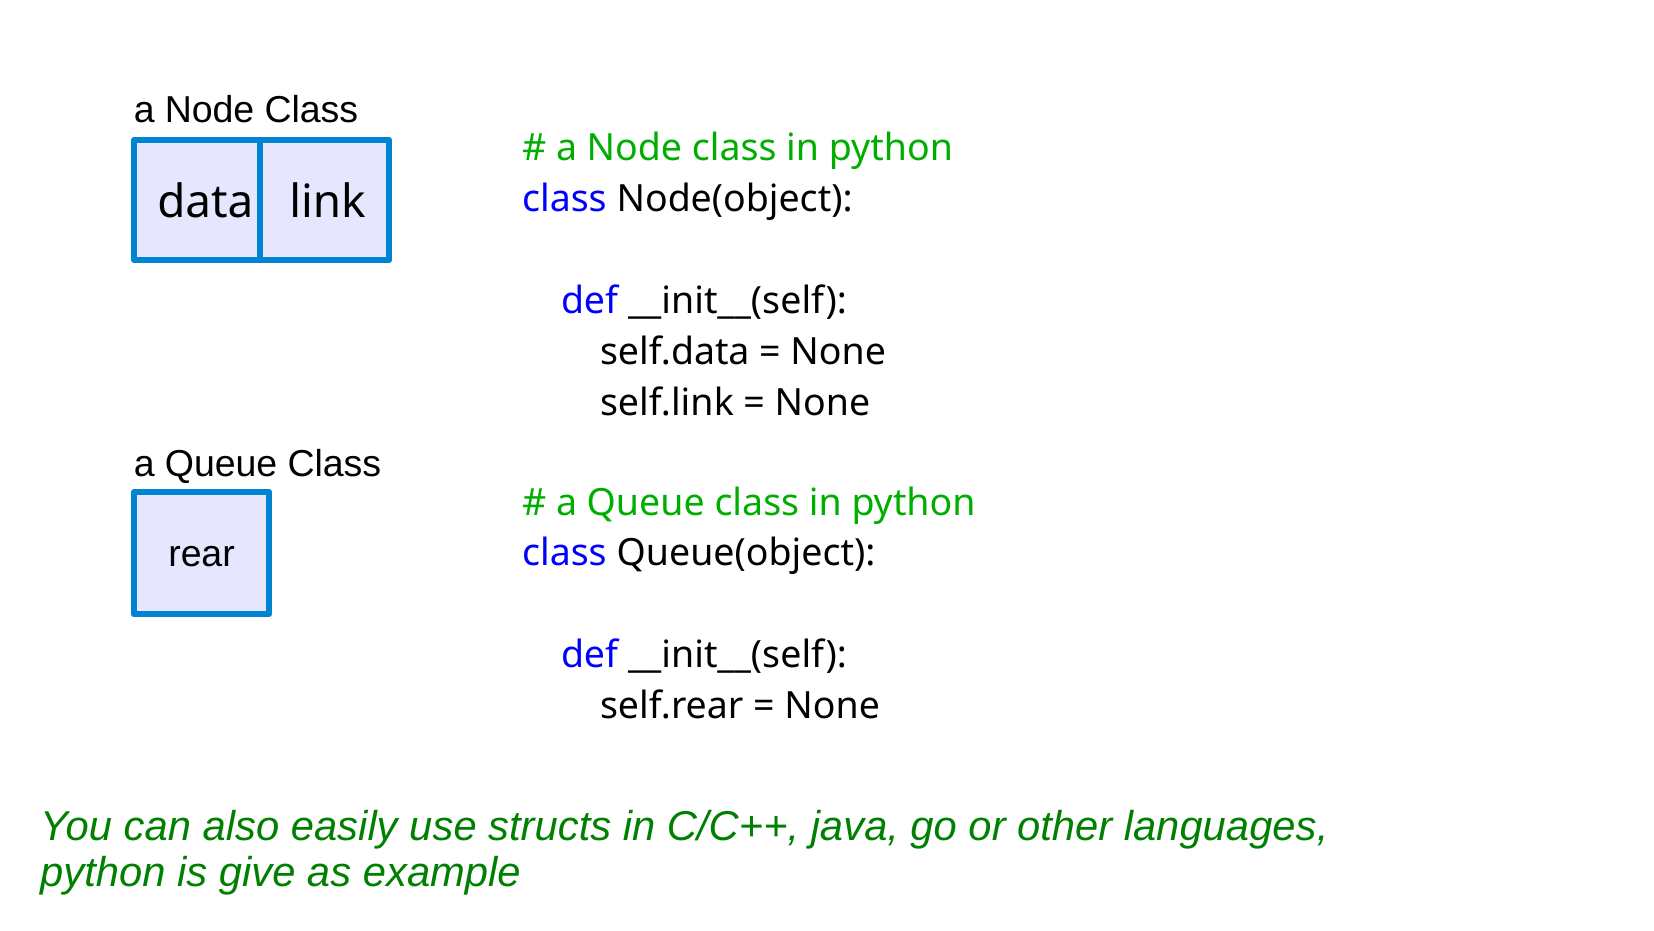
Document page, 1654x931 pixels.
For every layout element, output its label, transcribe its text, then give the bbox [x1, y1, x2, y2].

text_box a Queue Class [119, 435, 397, 493]
text_box data link [134, 139, 262, 260]
text_box # a Node class in python class Node(object): def __init__(self): self.data = None self.link = None [507, 113, 1077, 380]
text_box a Node Class [119, 80, 374, 138]
text_box rear [134, 492, 270, 615]
text_box data link [263, 139, 390, 260]
text_box # a Queue class in python class Queue(object): def __init__(self): self.rear = None [507, 467, 1100, 693]
text_box You can also easily use structs in C/C++, java, go or other languages, python is give as example [25, 795, 1600, 903]
